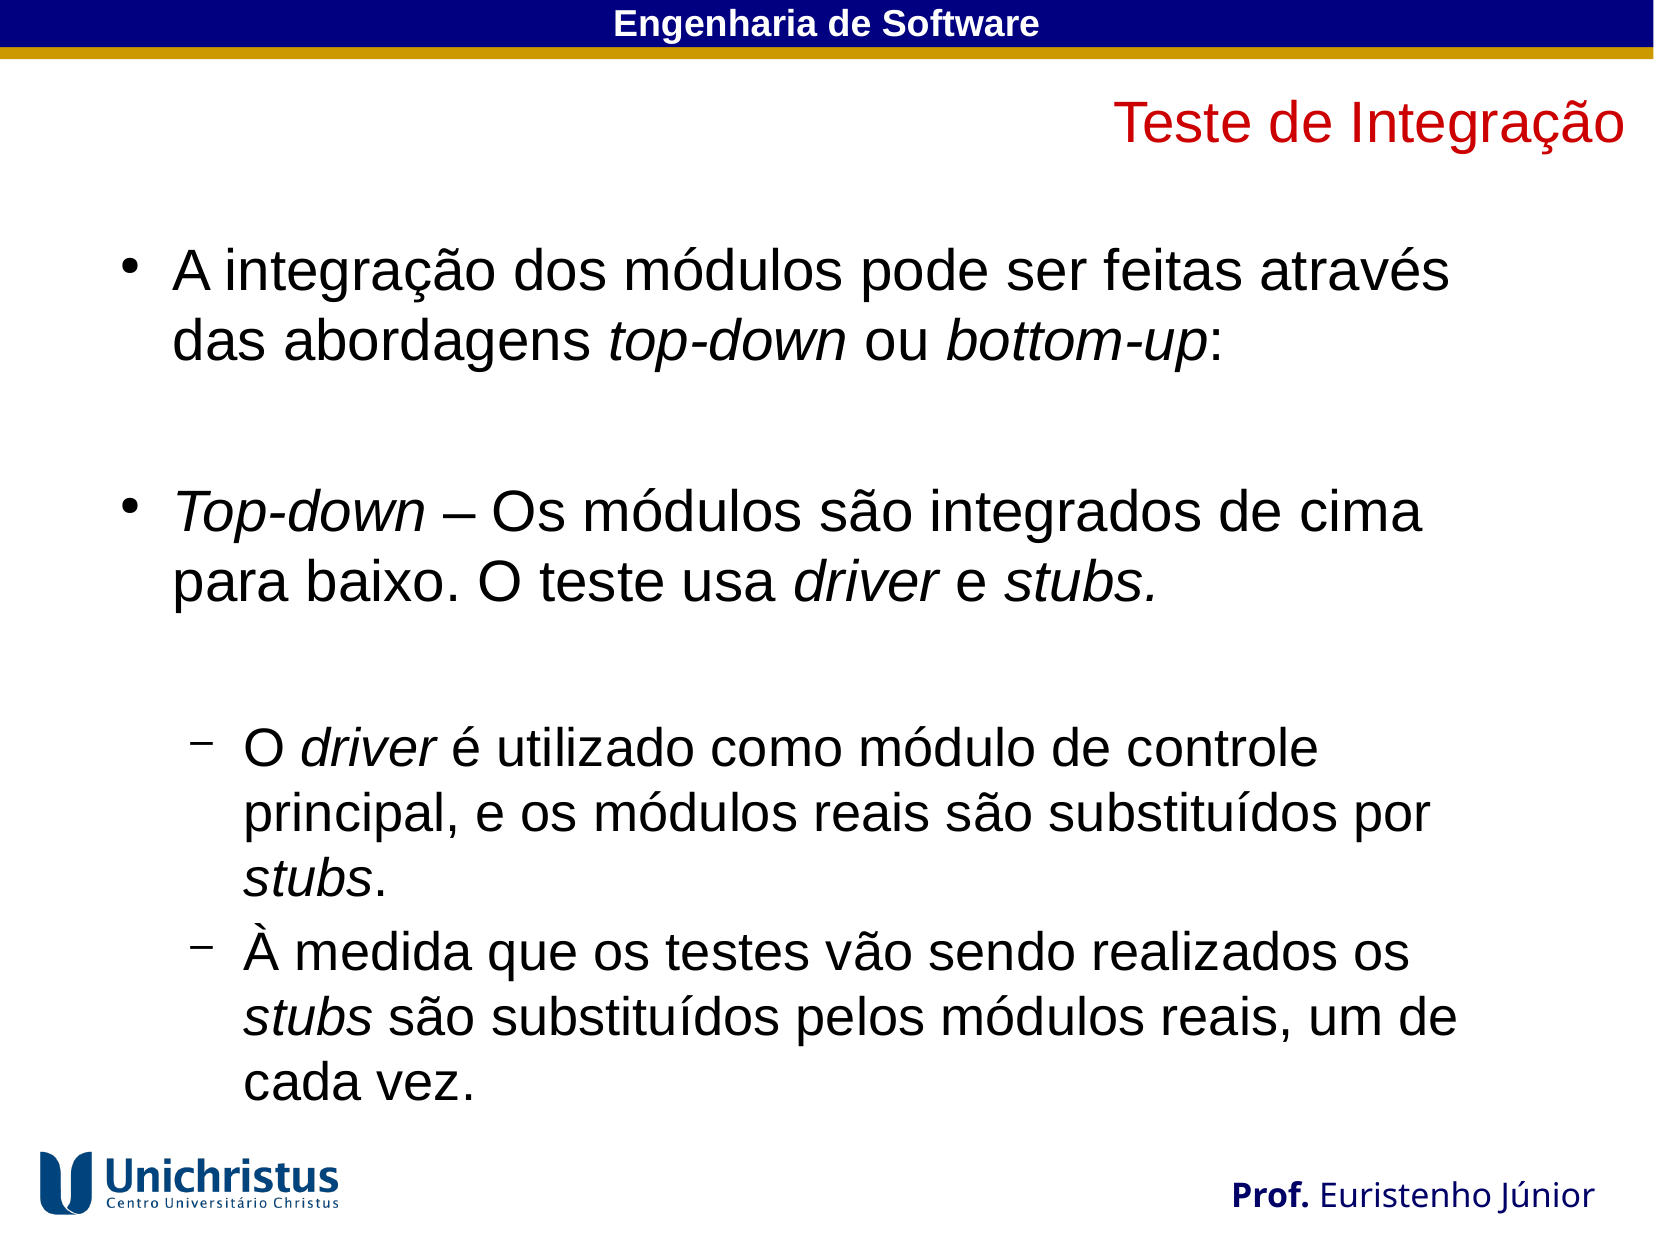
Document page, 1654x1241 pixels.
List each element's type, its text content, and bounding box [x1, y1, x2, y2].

list A integração dos módulos pode ser feitas através das abordagens top-down ou bottom-up: Top-down – Os módulos são integrados de cima para baixo. O teste usa driver e stubs. O driver é utilizado como módulo de controle principal, e os módulos reais são substituídos por stubs. À medida que os testes vão sendo realizados os stubs são substituídos pelos módulos reais, um de cada vez. [86, 224, 1512, 1120]
text_box Teste de Integração [1098, 82, 1642, 178]
text_box [0, 48, 1654, 60]
text_box Engenharia de Software [0, 0, 1654, 48]
text_box Prof. Euristenho Júnior [1216, 1163, 1654, 1224]
picture [35, 1148, 343, 1217]
